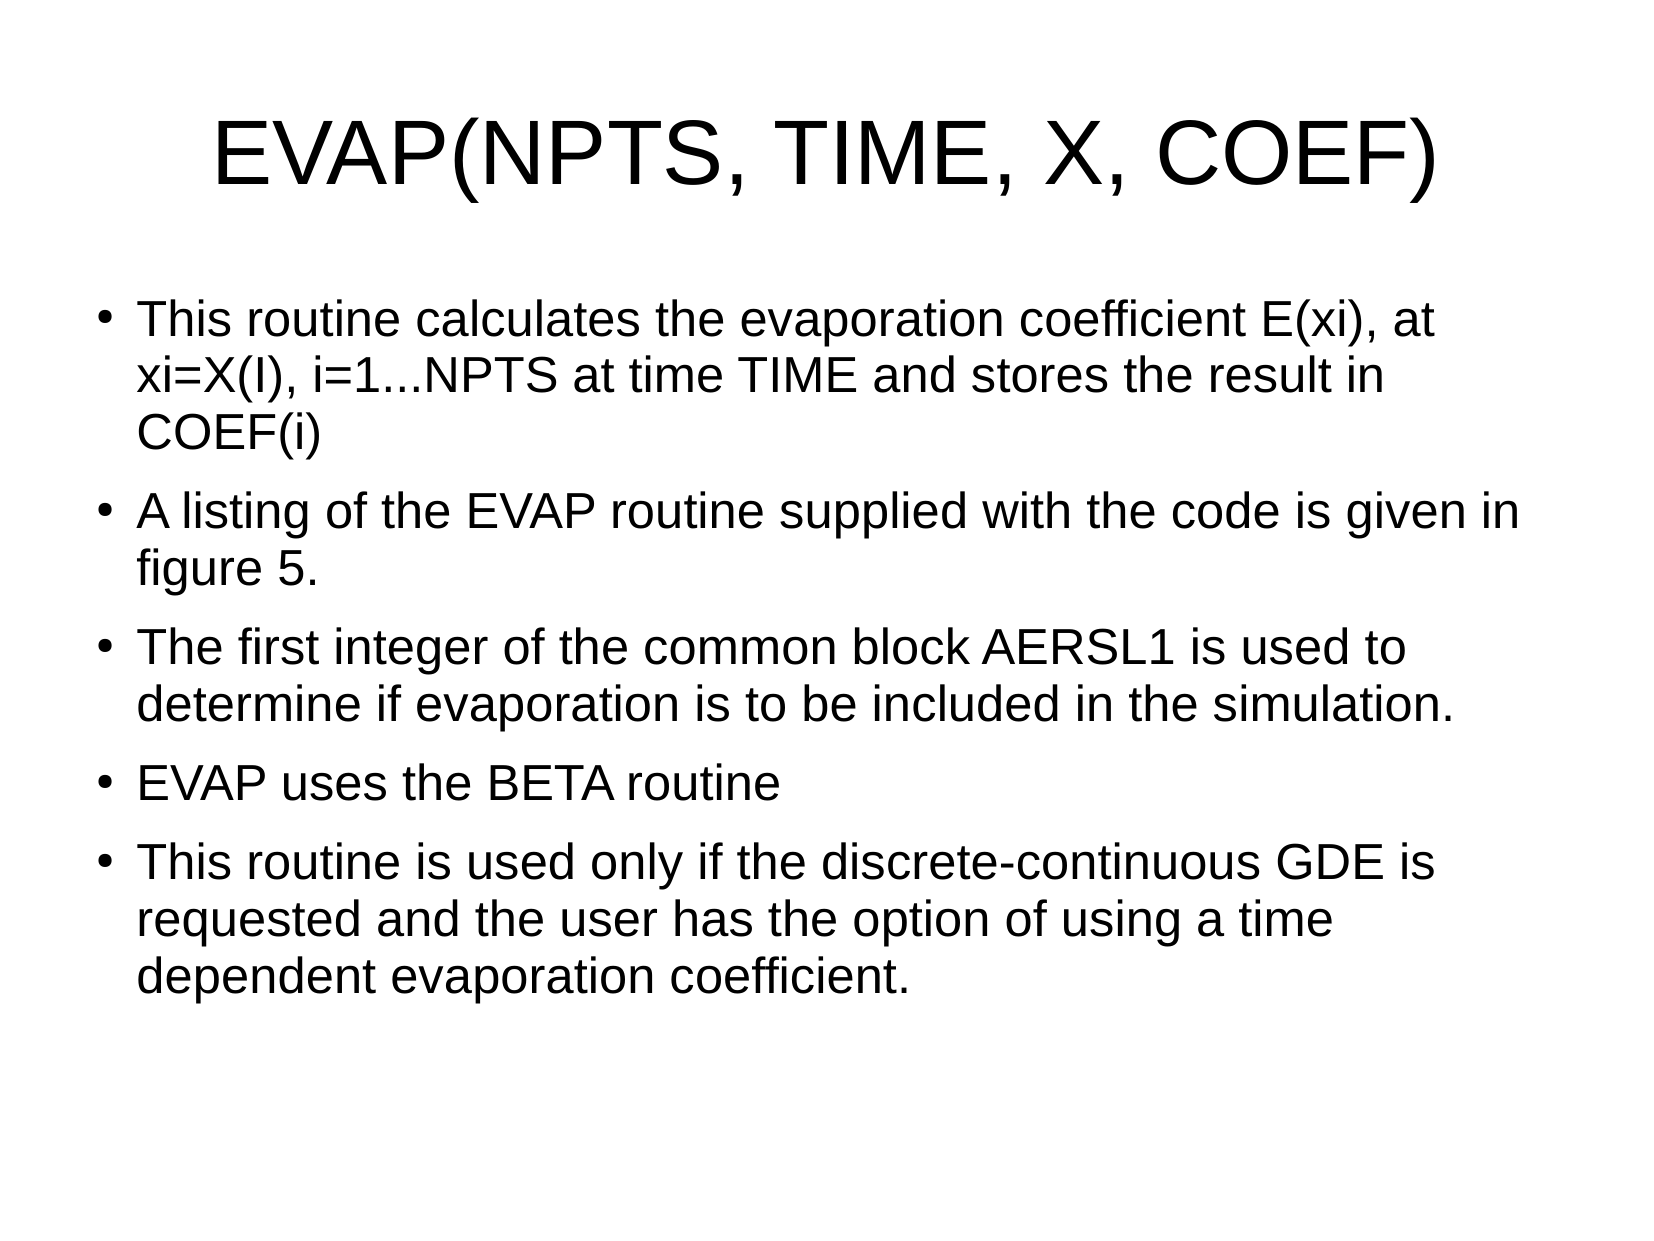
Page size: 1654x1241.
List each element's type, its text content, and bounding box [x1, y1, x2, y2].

list This routine calculates the evaporation coefficient E(xi), at xi=X(I), i=1...NPTS at time TIME and stores the result in COEF(i) A listing of the EVAP routine supplied with the code is given in figure 5. The first integer of the common block AERSL1 is used to determine if evaporation is to be included in the simulation. EVAP uses the BETA routine This routine is used only if the discrete-continuous GDE is requested and the user has the option of using a time dependent evaporation coefficient. [82, 290, 1571, 1010]
title EVAP(NPTS, TIME, X, COEF) [82, 49, 1571, 257]
